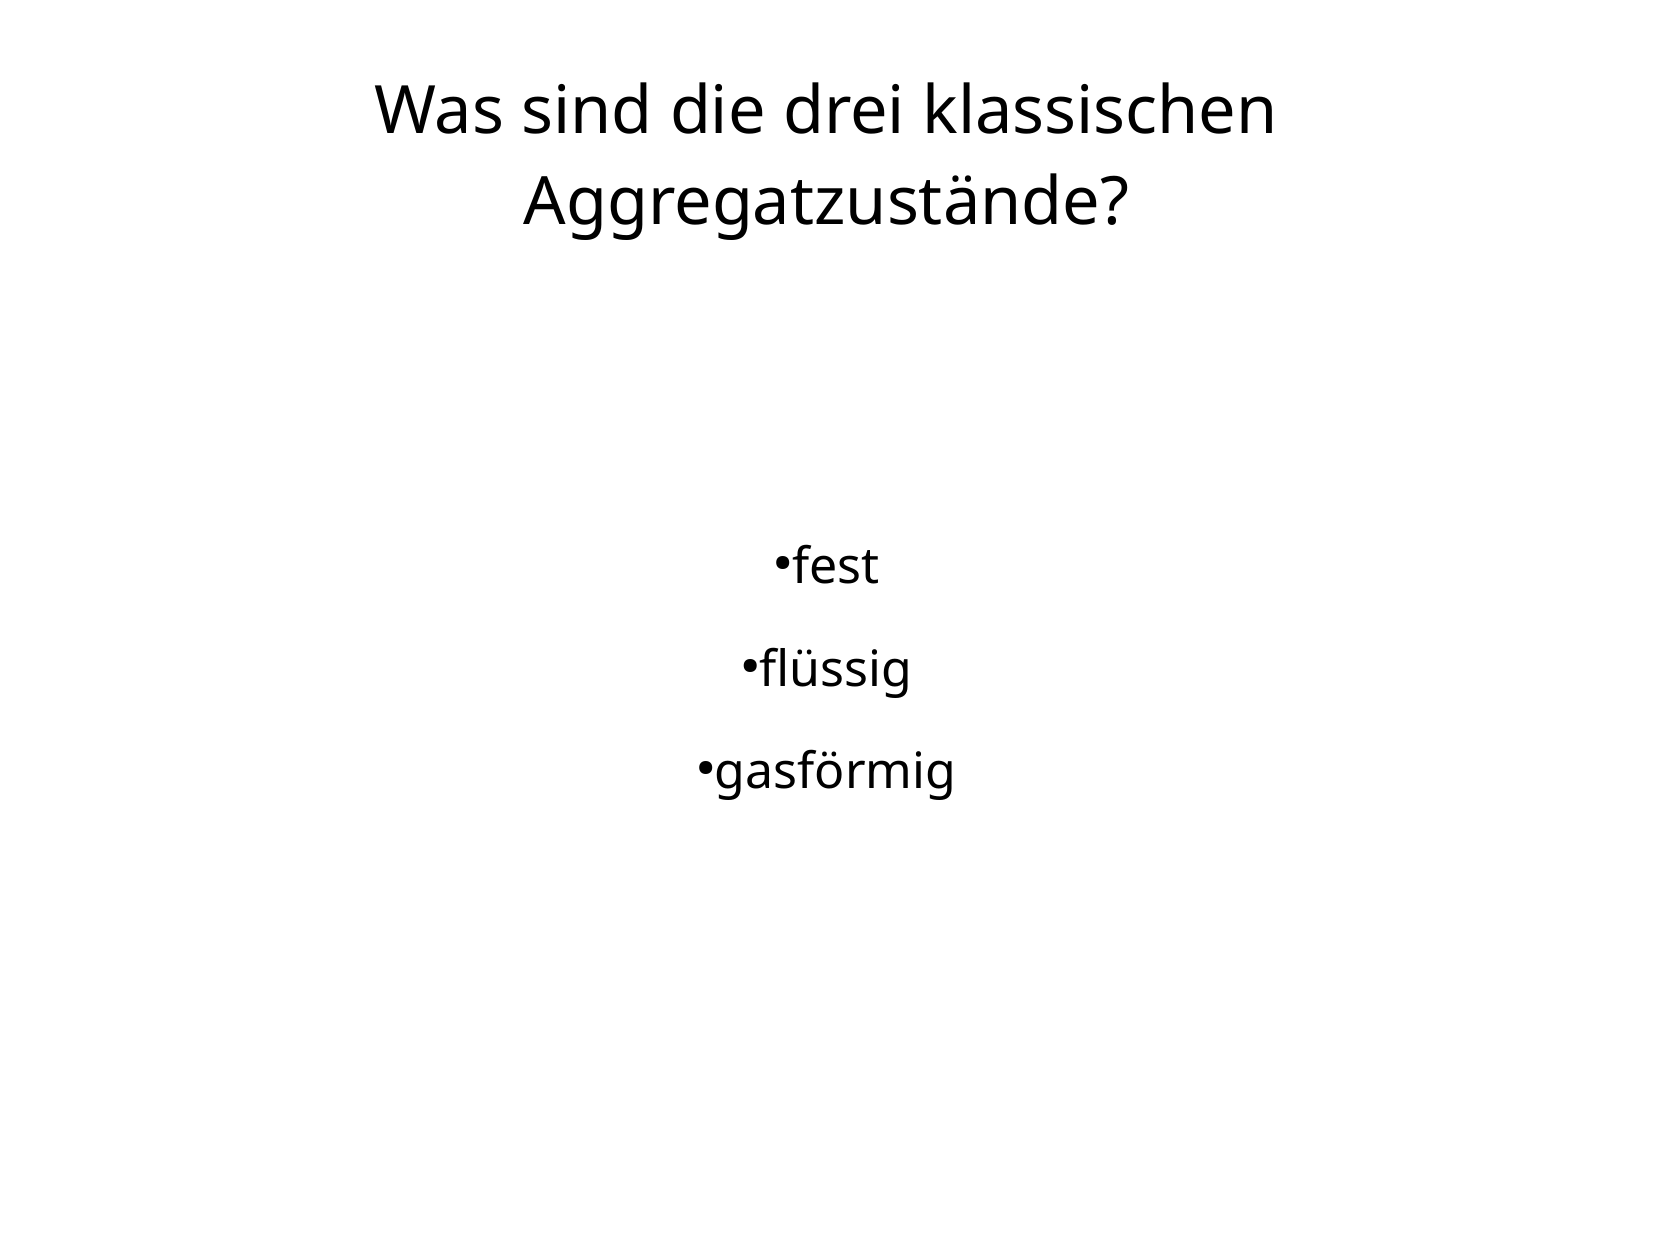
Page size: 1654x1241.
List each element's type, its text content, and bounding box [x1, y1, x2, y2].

subtitle fest flüssig gasförmig [82, 290, 1571, 1010]
title Was sind die drei klassischen Aggregatzustände? [82, 49, 1571, 257]
